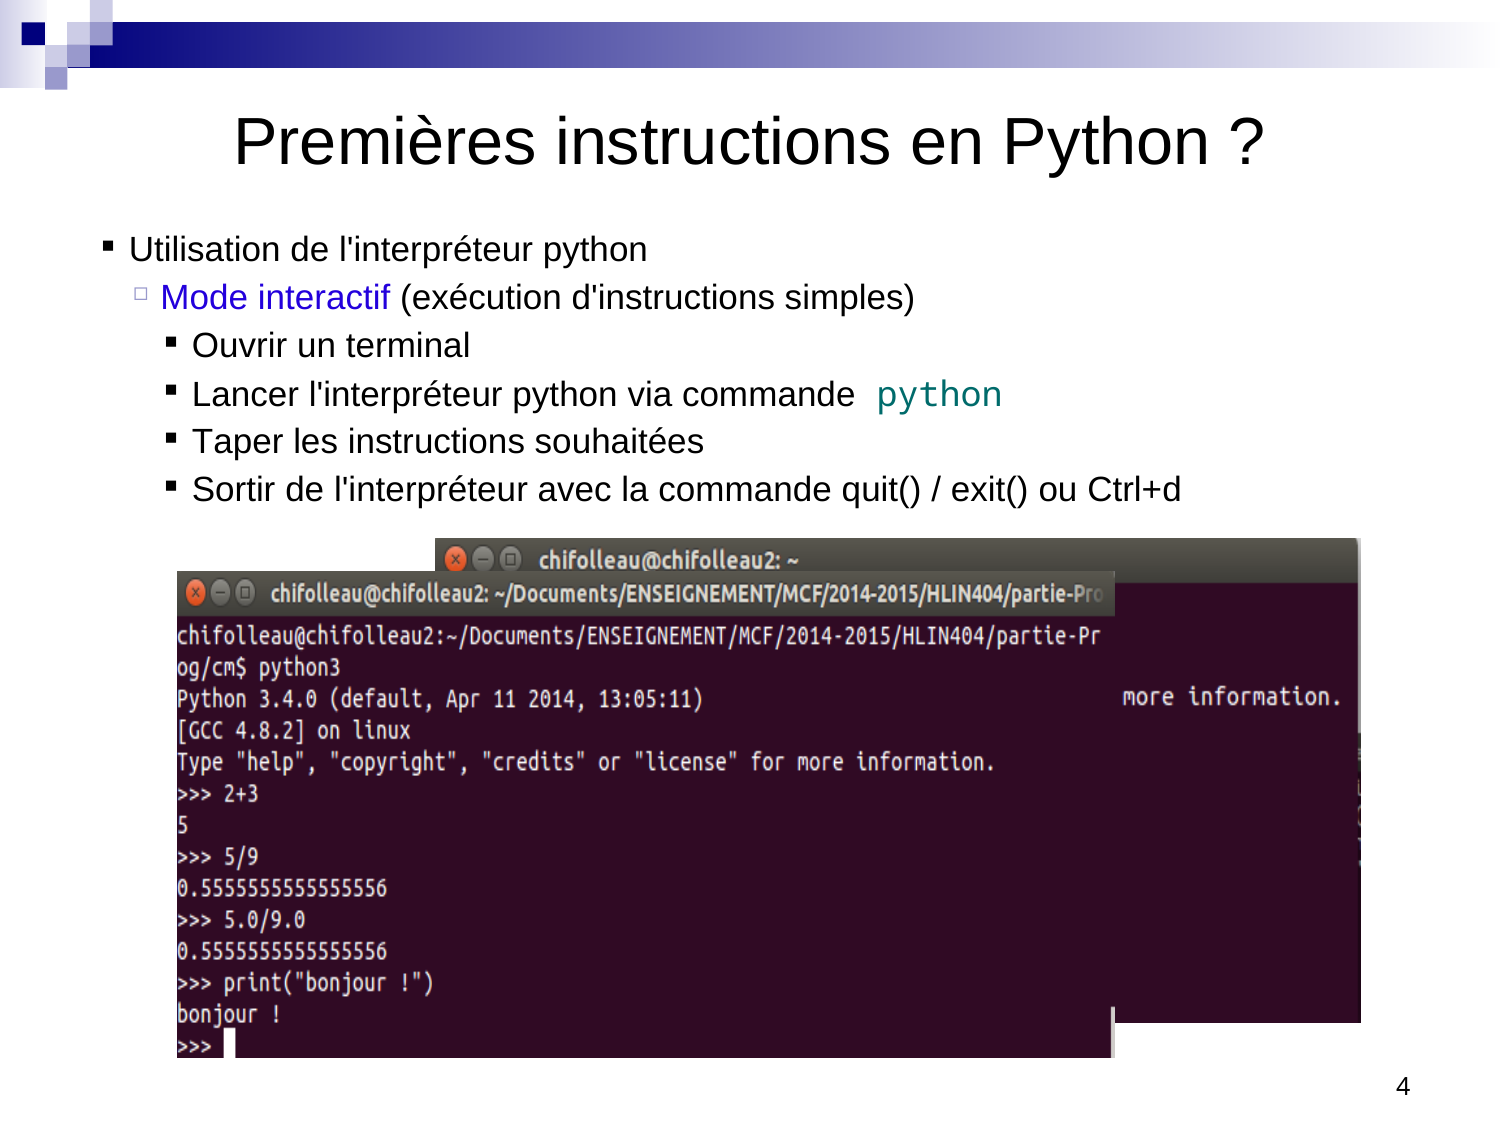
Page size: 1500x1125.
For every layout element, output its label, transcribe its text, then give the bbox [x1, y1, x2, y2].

picture [177, 538, 1361, 1058]
title Premières instructions en Python ? [75, 69, 1426, 207]
list Utilisation de l'interpréteur python Mode interactif (exécution d'instructions simples) Ouvrir un terminal Lancer l'interpréteur python via commande python Taper les instructions souhaitées Sortir de l'interpréteur avec la commande quit() / exit() ou Ctrl+d [86, 171, 1353, 520]
